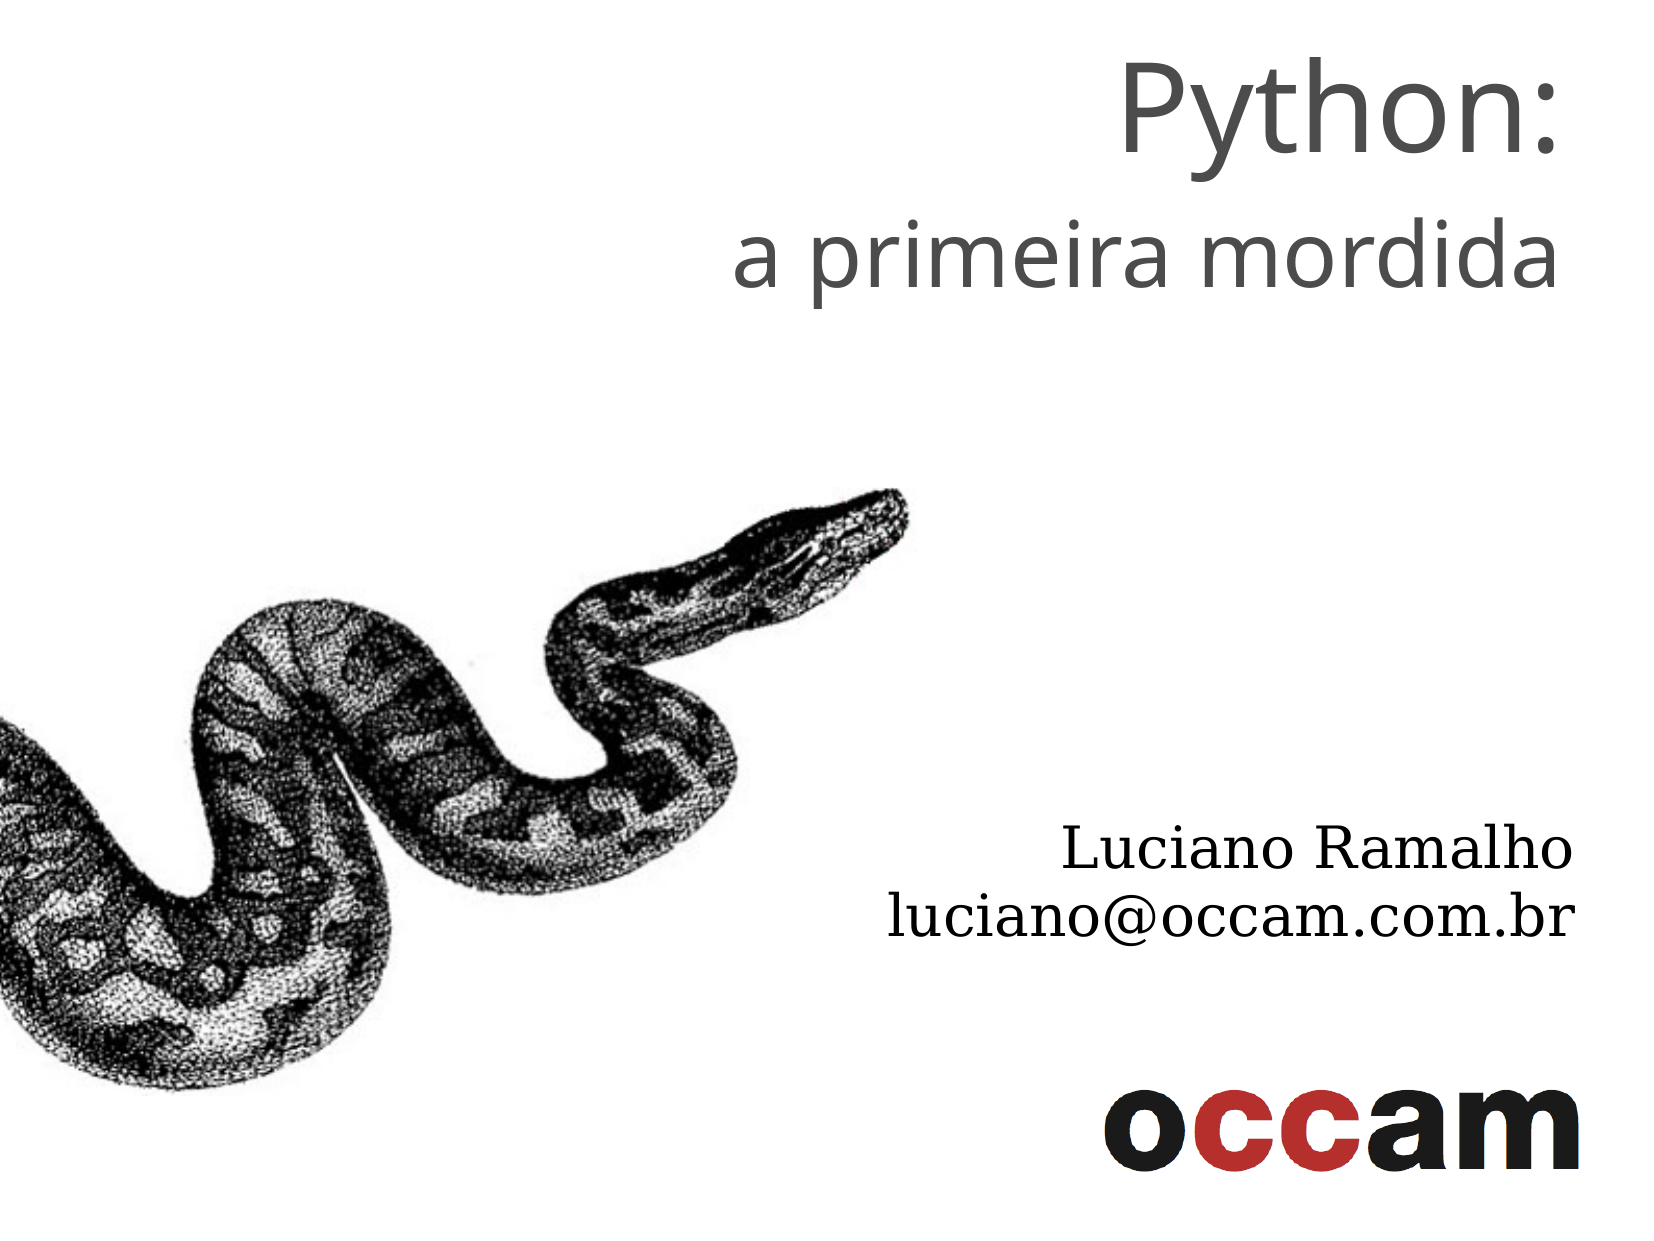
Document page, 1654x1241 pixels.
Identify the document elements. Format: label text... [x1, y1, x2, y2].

subtitle Luciano Ramalho luciano@occam.com.br [826, 787, 1576, 978]
title Python: a primeira mordida [75, 45, 1564, 288]
picture [1063, 1049, 1643, 1241]
picture [0, 487, 921, 1096]
